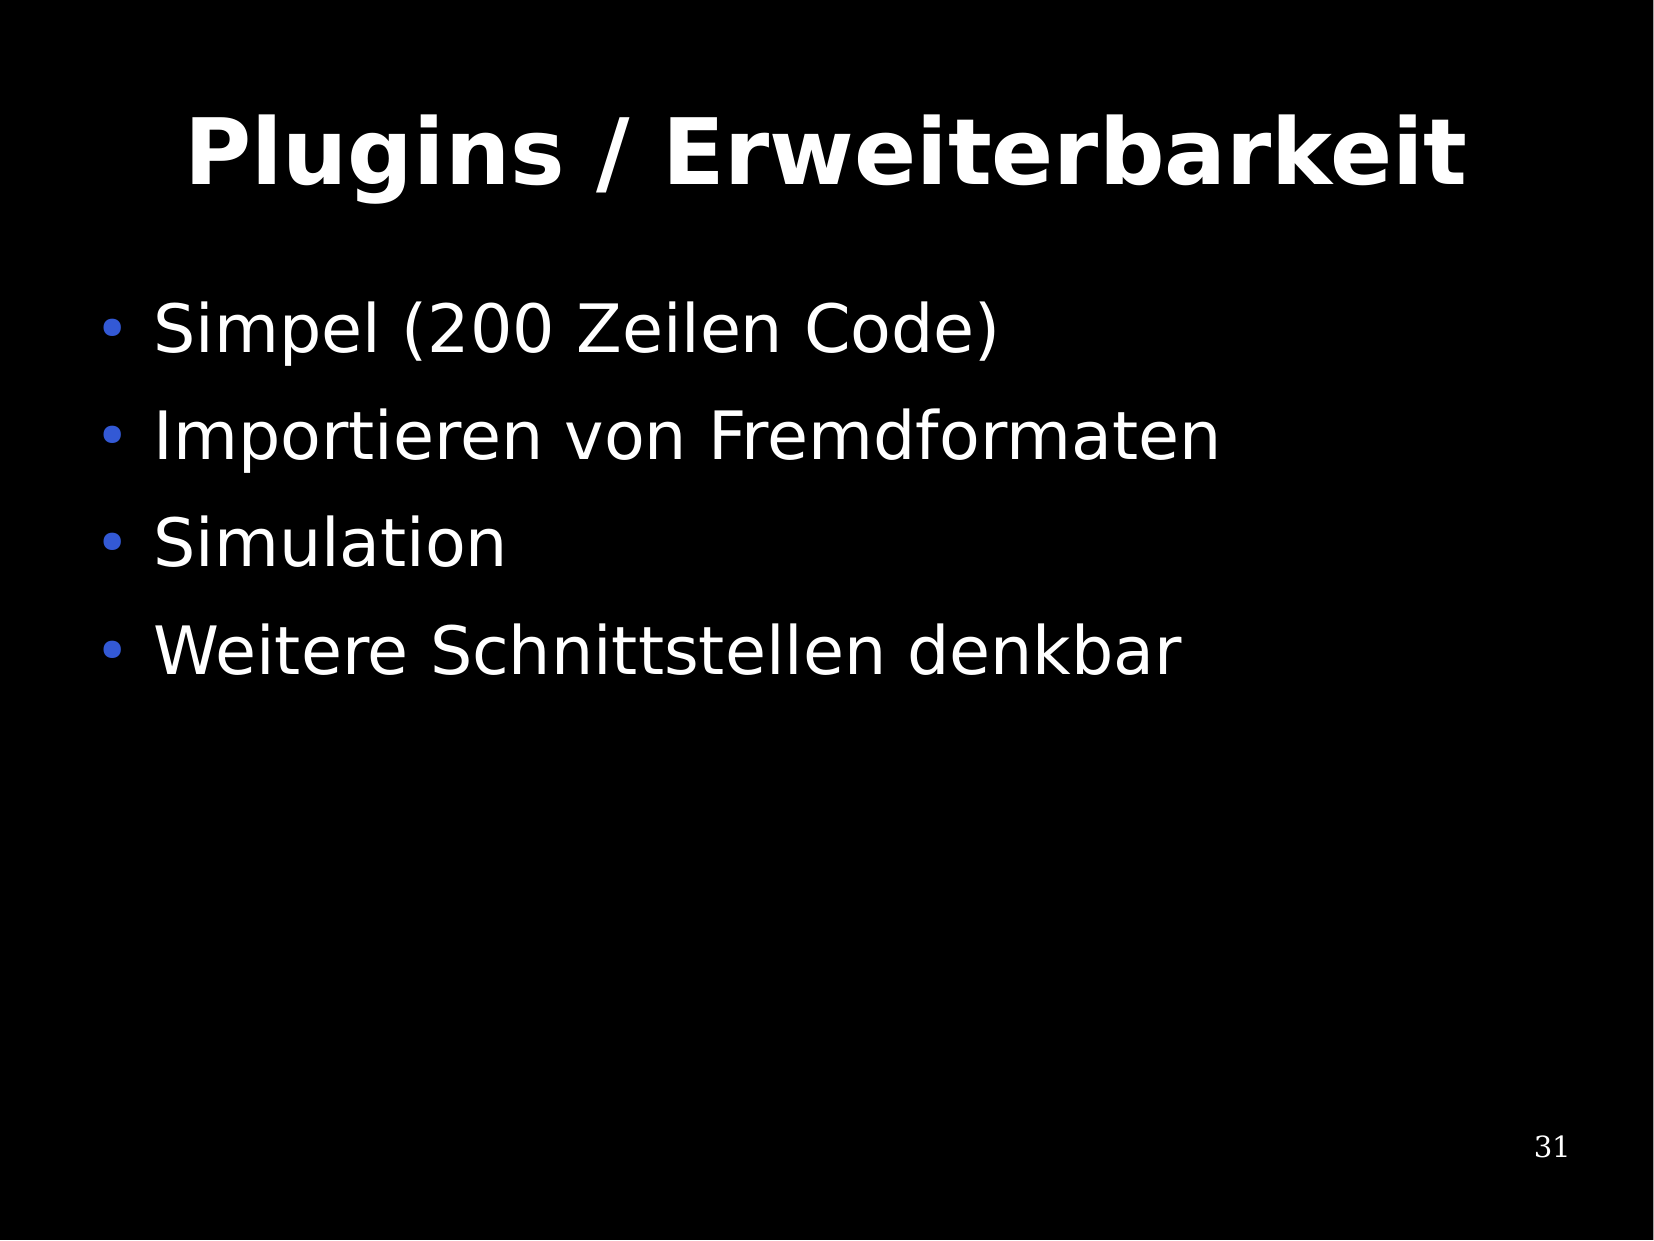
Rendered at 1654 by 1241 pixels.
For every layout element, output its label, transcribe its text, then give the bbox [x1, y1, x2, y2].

title Plugins / Erweiterbarkeit [82, 49, 1571, 257]
list Simpel (200 Zeilen Code) Importieren von Fremdformaten Simulation Weitere Schnittstellen denkbar [82, 290, 1538, 1010]
